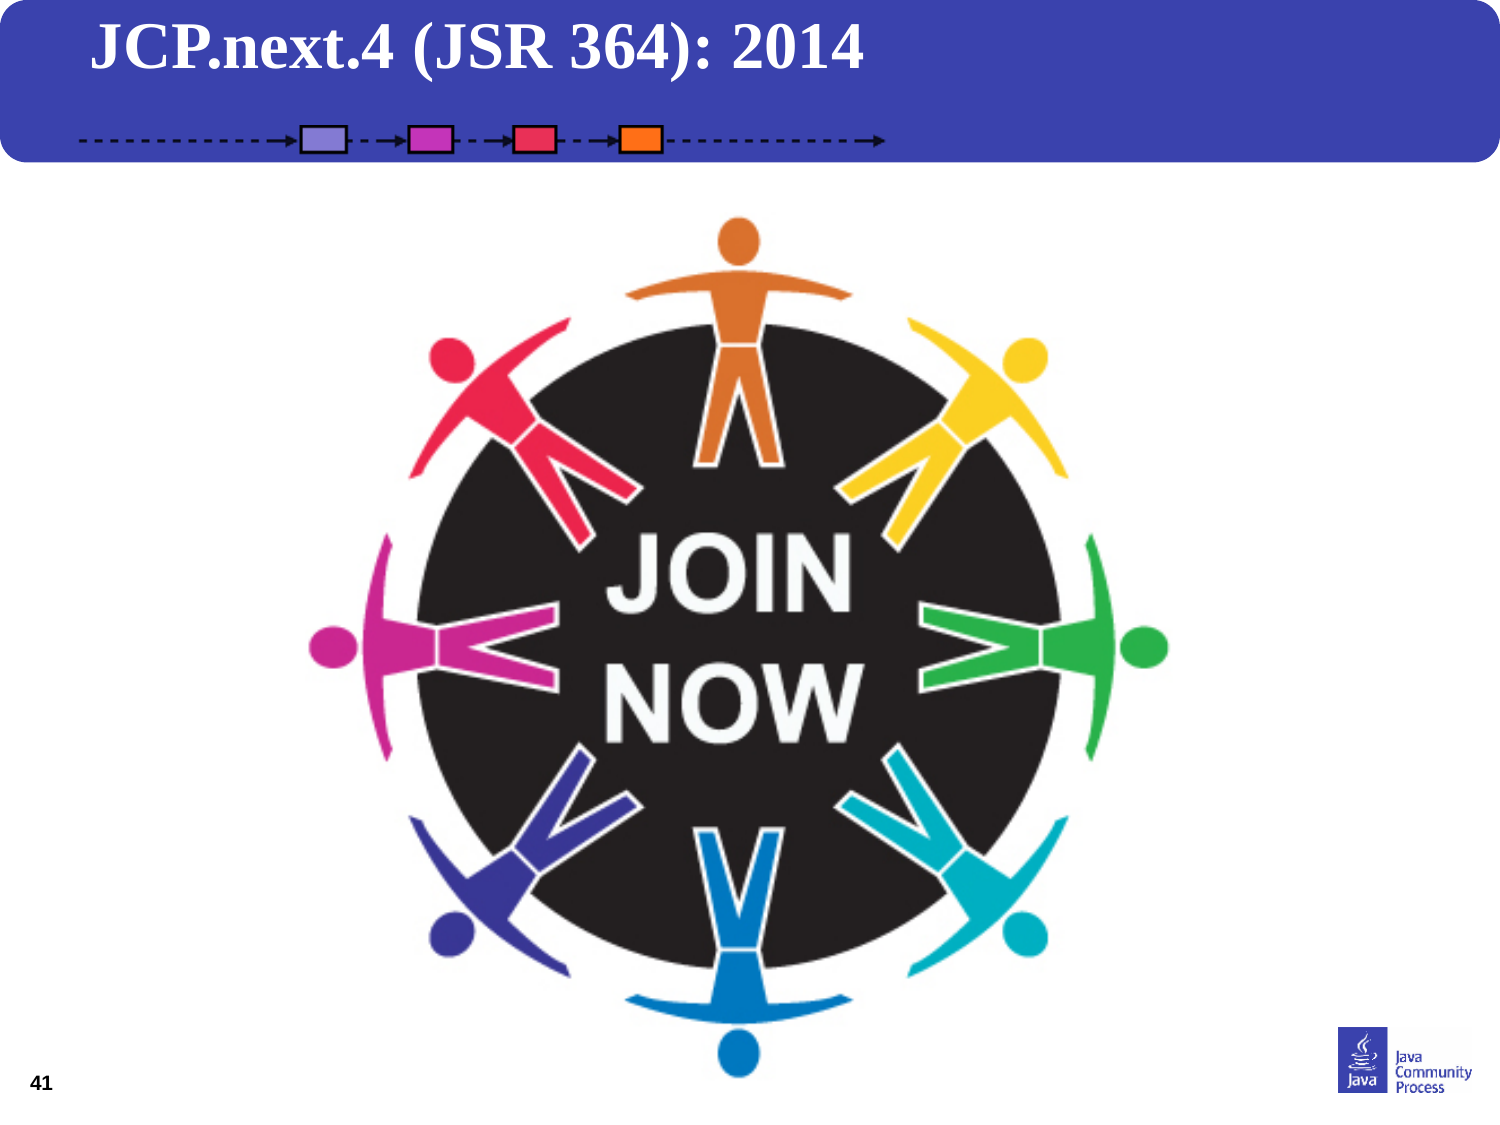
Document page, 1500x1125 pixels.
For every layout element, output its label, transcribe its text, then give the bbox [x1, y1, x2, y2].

picture [1337, 1026, 1472, 1093]
title JCP.next.4 (JSR 364): 2014 [75, 0, 1349, 143]
picture [305, 212, 1175, 1083]
picture [70, 125, 897, 156]
